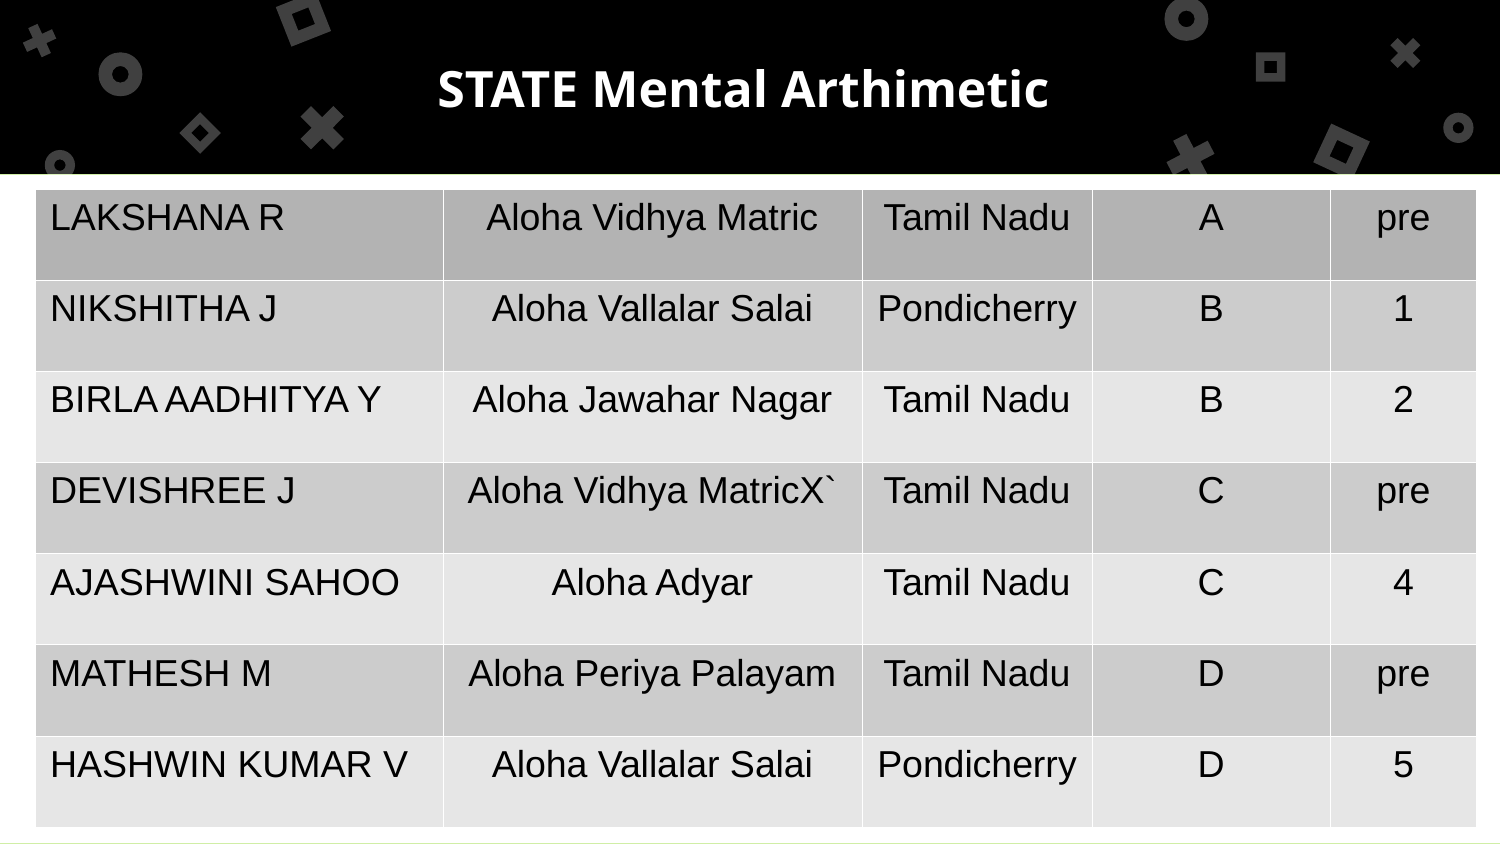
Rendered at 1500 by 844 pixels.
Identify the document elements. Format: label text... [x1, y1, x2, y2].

table_cell 5 [1331, 737, 1476, 827]
table_header A [1093, 190, 1330, 280]
table_header LAKSHANA R [36, 190, 443, 280]
table_cell pre [1331, 645, 1476, 736]
table_cell DEVISHREE J [36, 463, 443, 553]
table_cell MATHESH M [36, 645, 443, 736]
table_cell C [1093, 463, 1330, 553]
table_cell 2 [1331, 372, 1476, 462]
table_cell Aloha Adyar [444, 554, 862, 644]
table_cell Aloha Vallalar Salai [444, 281, 862, 371]
table_cell Pondicherry [863, 281, 1092, 371]
table_cell AJASHWINI SAHOO [36, 554, 443, 644]
table_cell Pondicherry [863, 737, 1092, 827]
table_header pre [1331, 190, 1476, 280]
table_cell C [1093, 554, 1330, 644]
table_cell Aloha Vallalar Salai [444, 737, 862, 827]
table_cell Tamil Nadu [863, 554, 1092, 644]
table_header Aloha Vidhya Matric [444, 190, 862, 280]
text_box STATE Mental Arthimetic [75, 0, 1425, 175]
table_cell B [1093, 281, 1330, 371]
table_cell 4 [1331, 554, 1476, 644]
table_cell Aloha Vidhya MatricX` [444, 463, 862, 553]
table_cell 1 [1331, 281, 1476, 371]
table_cell Aloha Periya Palayam [444, 645, 862, 736]
table_cell Tamil Nadu [863, 463, 1092, 553]
table_header Tamil Nadu [863, 190, 1092, 280]
table_cell pre [1331, 463, 1476, 553]
table_cell Aloha Jawahar Nagar [444, 372, 862, 462]
table_cell D [1093, 645, 1330, 736]
table_cell Tamil Nadu [863, 372, 1092, 462]
table_cell B [1093, 372, 1330, 462]
table_cell Tamil Nadu [863, 645, 1092, 736]
table_cell NIKSHITHA J [36, 281, 443, 371]
table_cell D [1093, 737, 1330, 827]
table_cell BIRLA AADHITYA Y [36, 372, 443, 462]
table_cell HASHWIN KUMAR V [36, 737, 443, 827]
